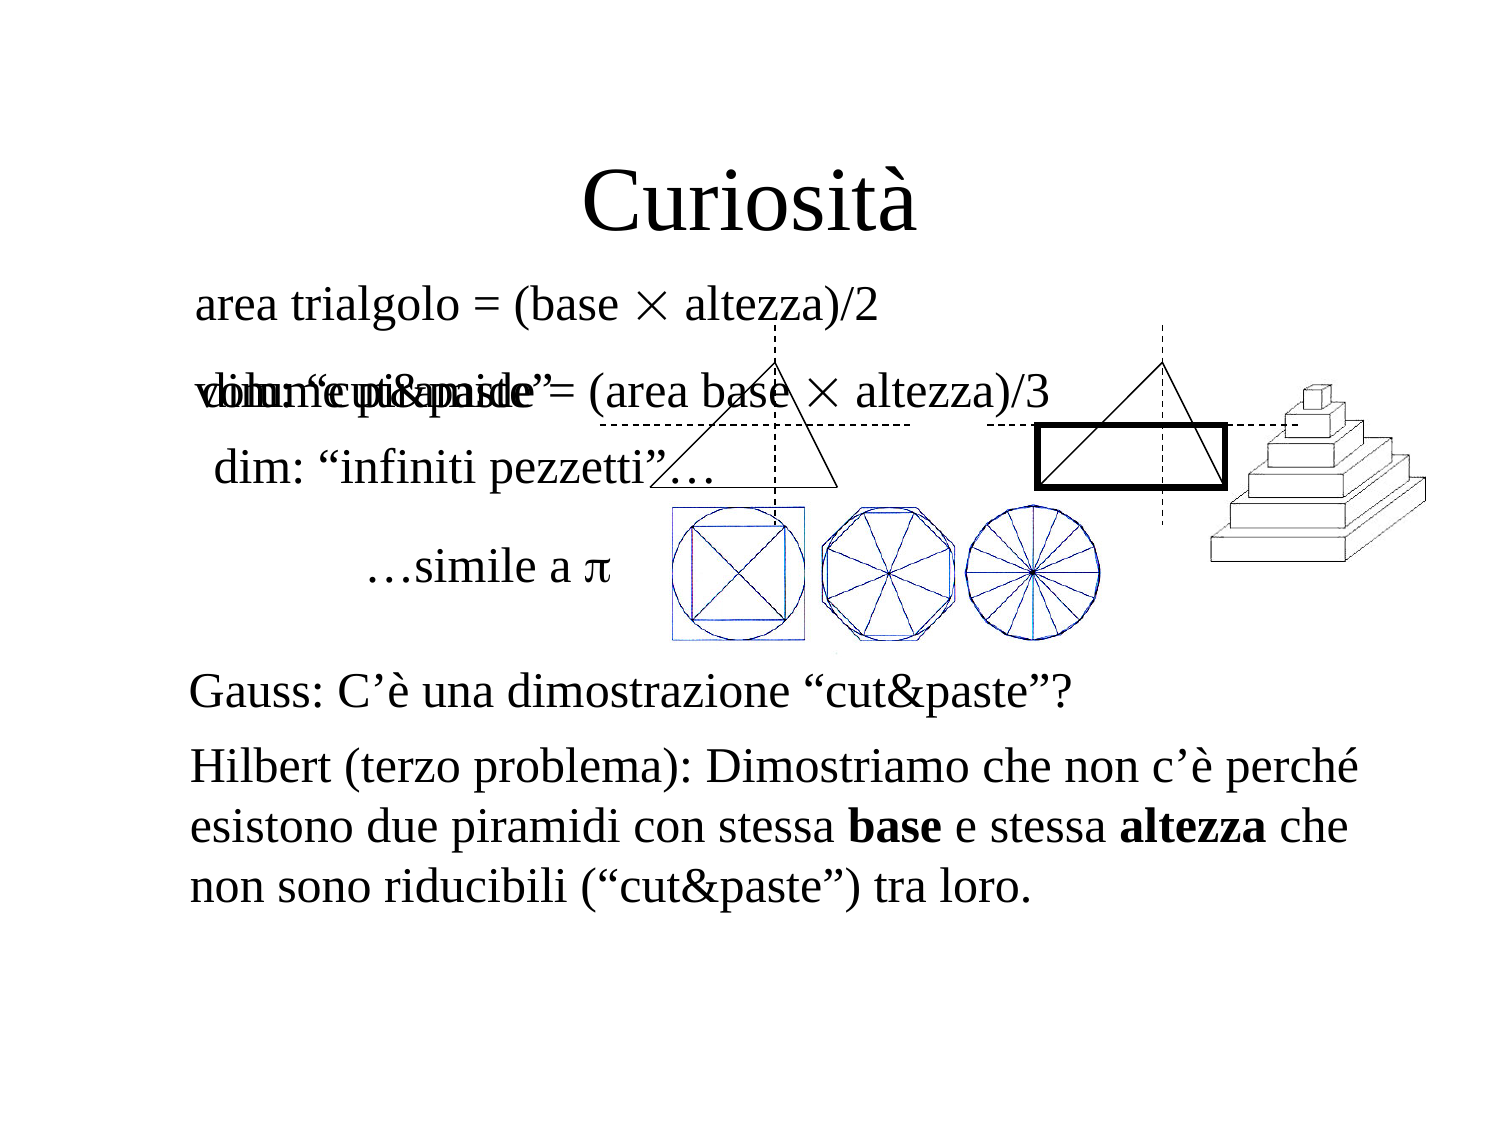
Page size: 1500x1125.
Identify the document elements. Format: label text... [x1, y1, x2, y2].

text_box dim: “cut&paste” [186, 349, 569, 426]
text_box area trialgolo = (base  altezza)/2 [180, 262, 895, 338]
picture [662, 487, 1111, 658]
title Curiosità [112, 99, 1388, 288]
text_box dim: “infiniti pezzetti”… [653, 425, 733, 487]
text_box Hilbert (terzo problema): Dimostriamo che non c’è perché esistono due piramidi con stessa base e stessa altezza che non sono riducibili (“cut&paste”) tra loro. [174, 724, 1377, 921]
text_box volume piramide = (area base  altezza)/3 [715, 365, 805, 426]
picture [1175, 428, 1221, 484]
text_box volume piramide = (area base  altezza)/3 [569, 349, 1066, 426]
text_box dim: “infiniti pezzetti”… [198, 425, 733, 502]
picture [1175, 362, 1426, 562]
text_box Gauss: C’è una dimostrazione “cut&paste”? [173, 649, 1089, 726]
picture [1175, 392, 1190, 422]
text_box …simile a  [349, 524, 627, 601]
picture [1197, 428, 1222, 477]
